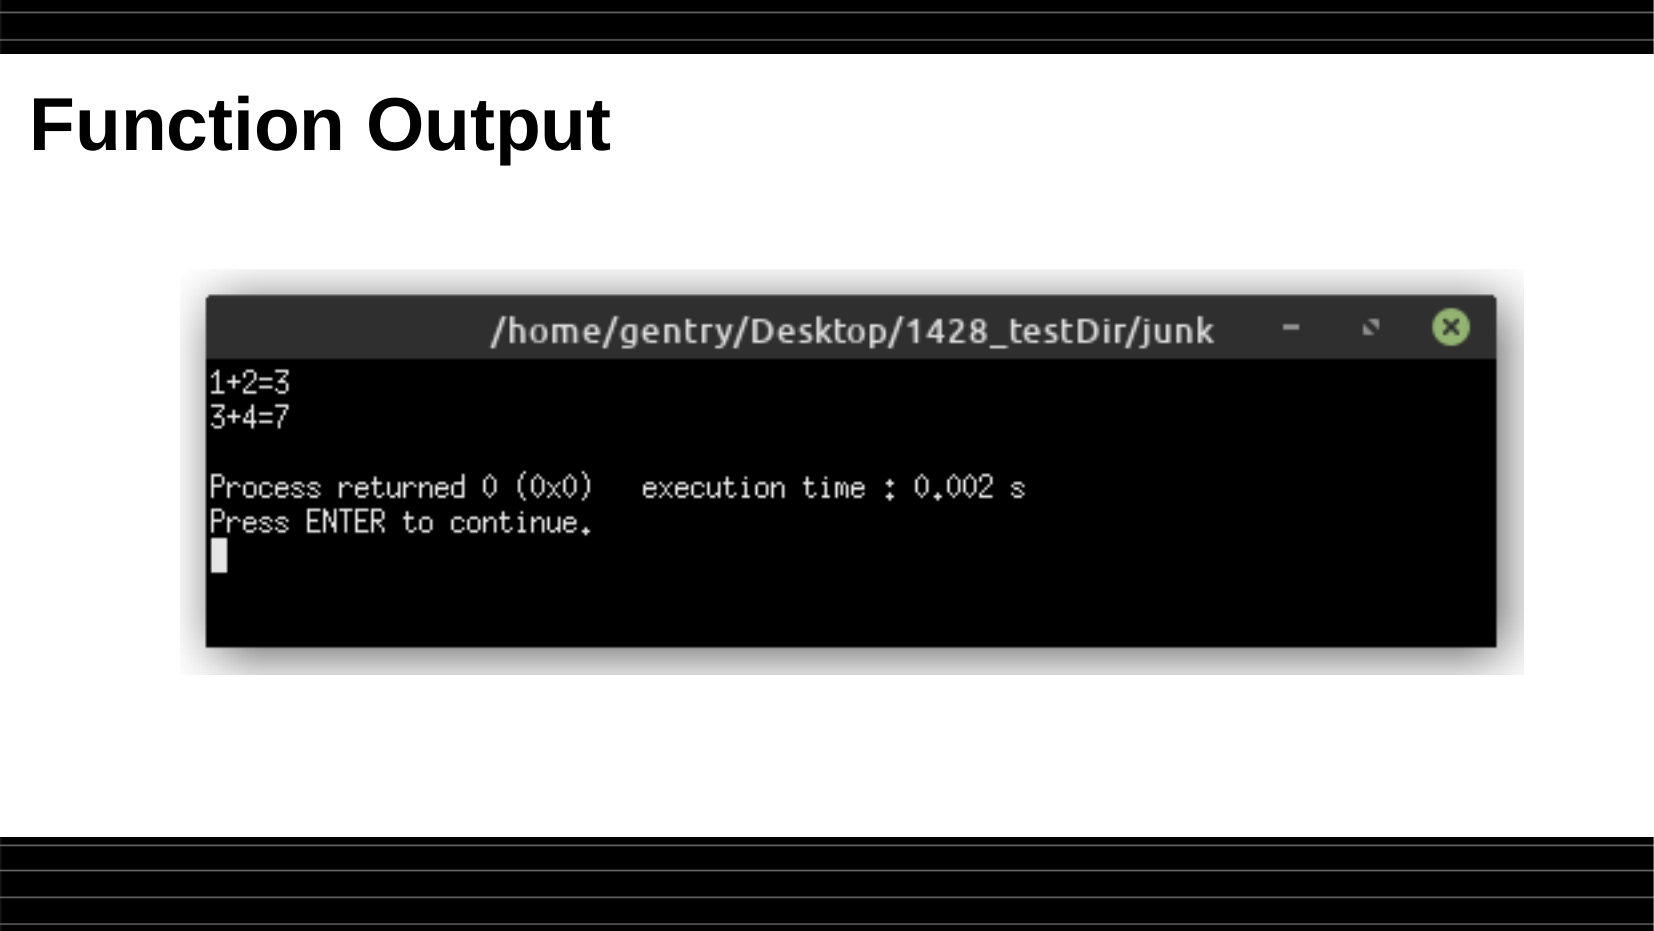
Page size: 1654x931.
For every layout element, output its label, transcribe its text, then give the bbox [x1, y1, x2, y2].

picture [0, 837, 1654, 931]
picture [0, 0, 1654, 54]
picture [180, 269, 1524, 676]
text_box Function Output [15, 75, 1546, 174]
